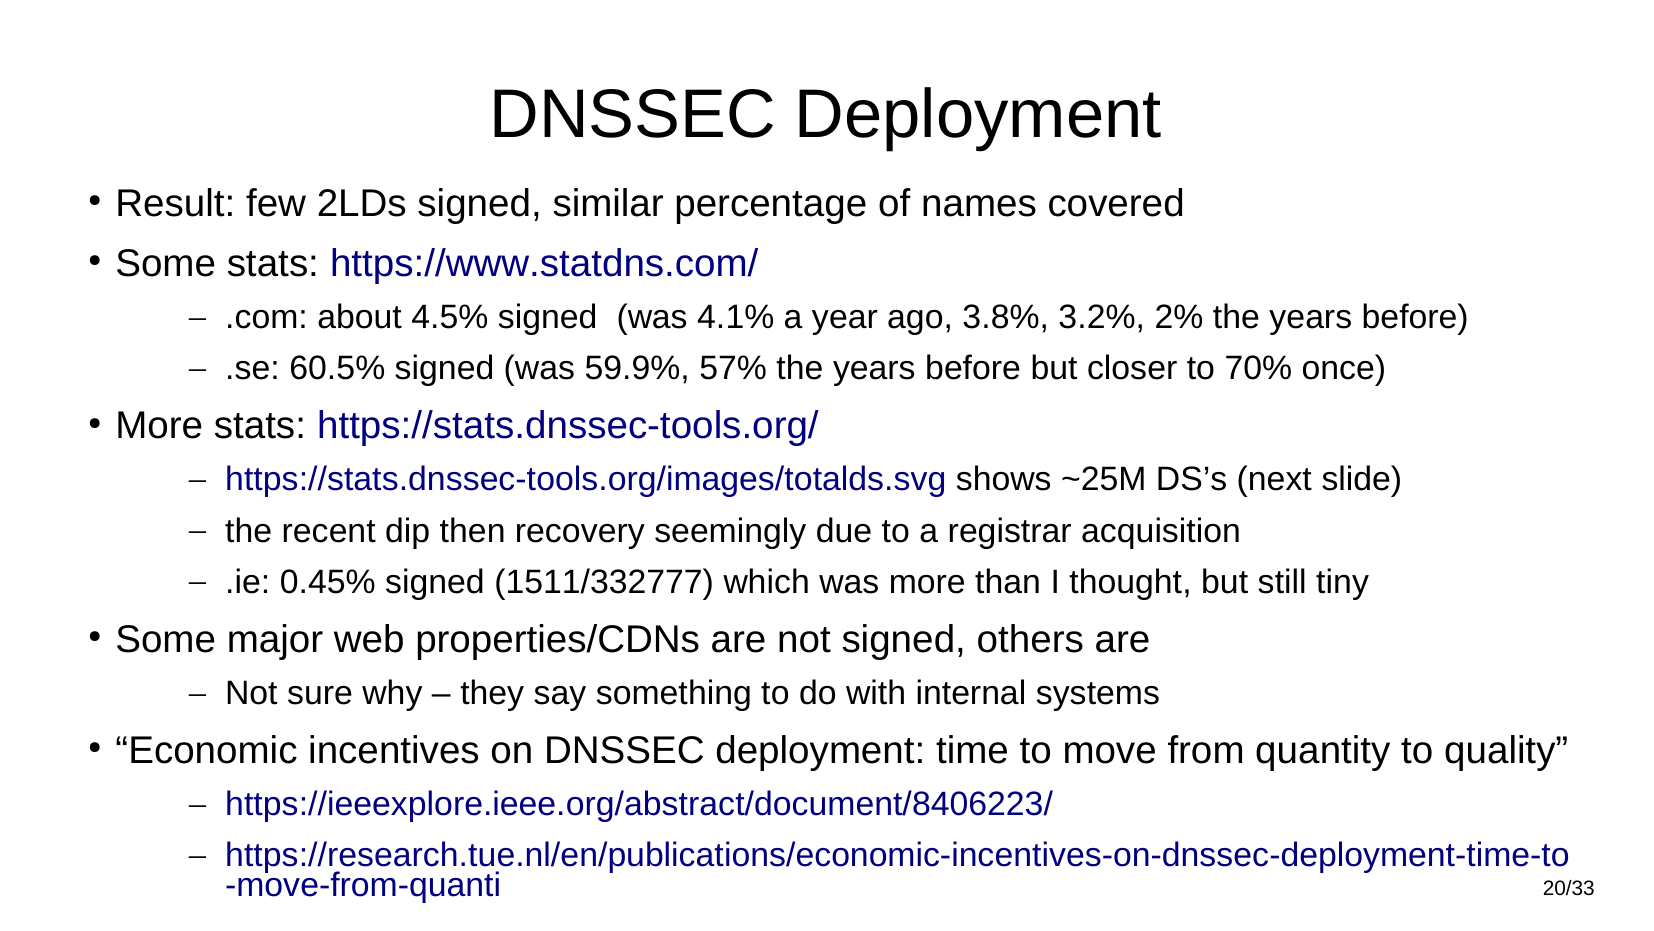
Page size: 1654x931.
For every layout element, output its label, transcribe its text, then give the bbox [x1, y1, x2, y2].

list Result: few 2LDs signed, similar percentage of names covered Some stats: https://www.statdns.com/ .com: about 4.5% signed (was 4.1% a year ago, 3.8%, 3.2%, 2% the years before) .se: 60.5% signed (was 59.9%, 57% the years before but closer to 70% once) More stats: https://stats.dnssec-tools.org/ https://stats.dnssec-tools.org/images/totalds.svg shows ~25M DS’s (next slide) the recent dip then recovery seemingly due to a registrar acquisition .ie: 0.45% signed (1511/332777) which was more than I thought, but still tiny Some major web properties/CDNs are not signed, others are Not sure why – they say something to do with internal systems “Economic incentives on DNSSEC deployment: time to move from quantity to quality” https://ieeexplore.ieee.org/abstract/document/8406223/ https://research.tue.nl/en/publications/economic-incentives-on-dnssec-deployment-time-to-move-from-quanti [88, 177, 1575, 886]
title DNSSEC Deployment [82, 37, 1570, 192]
